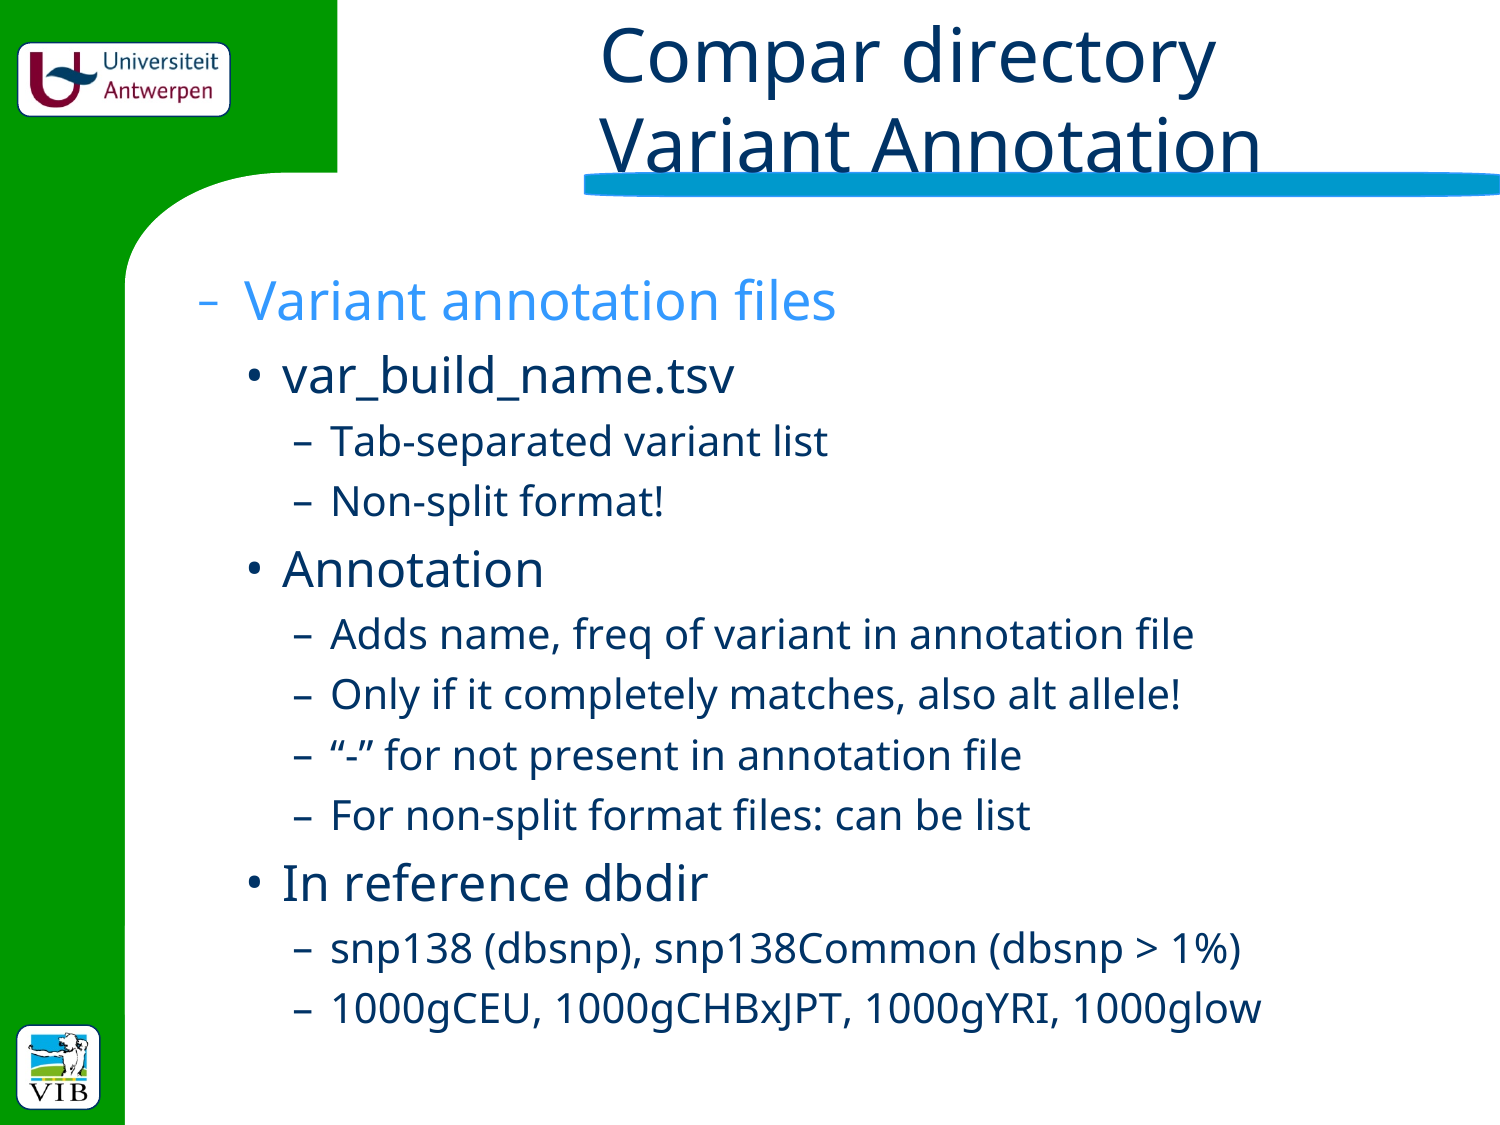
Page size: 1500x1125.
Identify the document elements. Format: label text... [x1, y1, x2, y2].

picture [25, 1029, 91, 1107]
title Compar directory Variant Annotation [584, 0, 1500, 195]
picture [25, 47, 223, 112]
list Variant annotation files var_build_name.tsv Tab-separated variant list Non-split format! Annotation Adds name, freq of variant in annotation file Only if it completely matches, also alt allele! “-” for not present in annotation file For non-split format files: can be list In reference dbdir snp138 (dbsnp), snp138Common (dbsnp > 1%) 1000gCEU, 1000gCHBxJPT, 1000gYRI, 1000glow [159, 258, 1465, 1085]
